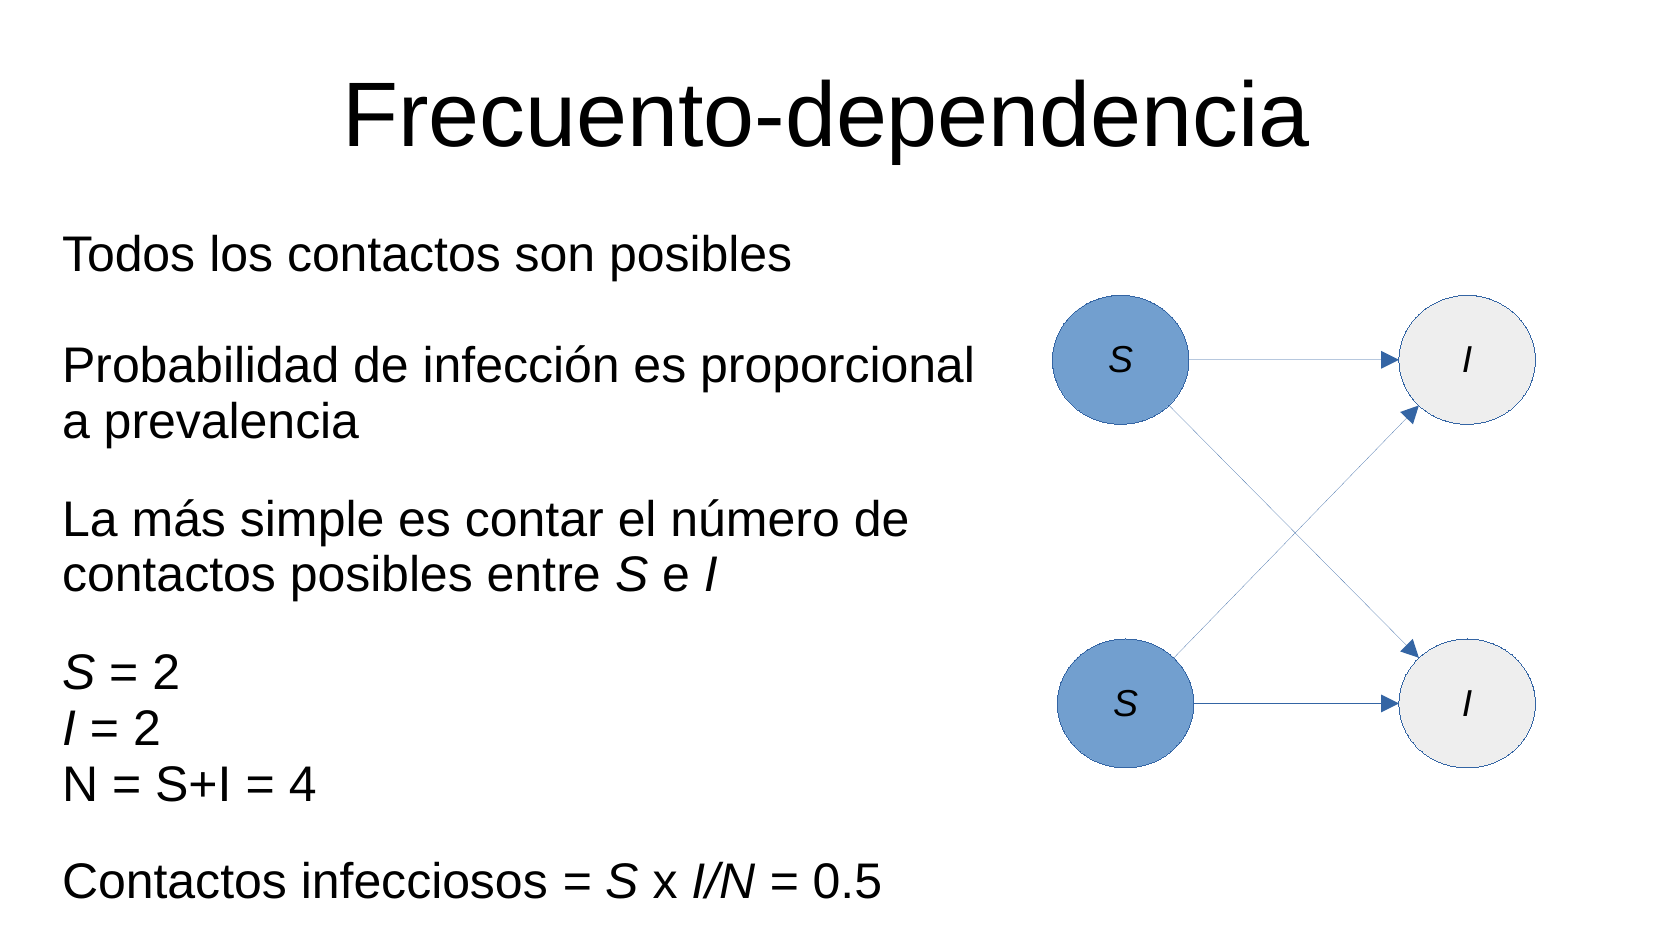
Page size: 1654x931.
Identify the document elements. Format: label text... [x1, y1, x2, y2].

text_box I [1398, 638, 1536, 768]
text_box I [1398, 295, 1536, 425]
text_box Todos los contactos son posibles Probabilidad de infección es proporcional a prevalencia La más simple es contar el número de contactos posibles entre S e I S = 2 I = 2 N = S+I = 4 Contactos infecciosos = S x I/N = 0.5 [47, 218, 993, 917]
title Frecuento-dependencia [82, 37, 1571, 193]
text_box S [1052, 295, 1189, 425]
text_box S [1057, 638, 1194, 768]
